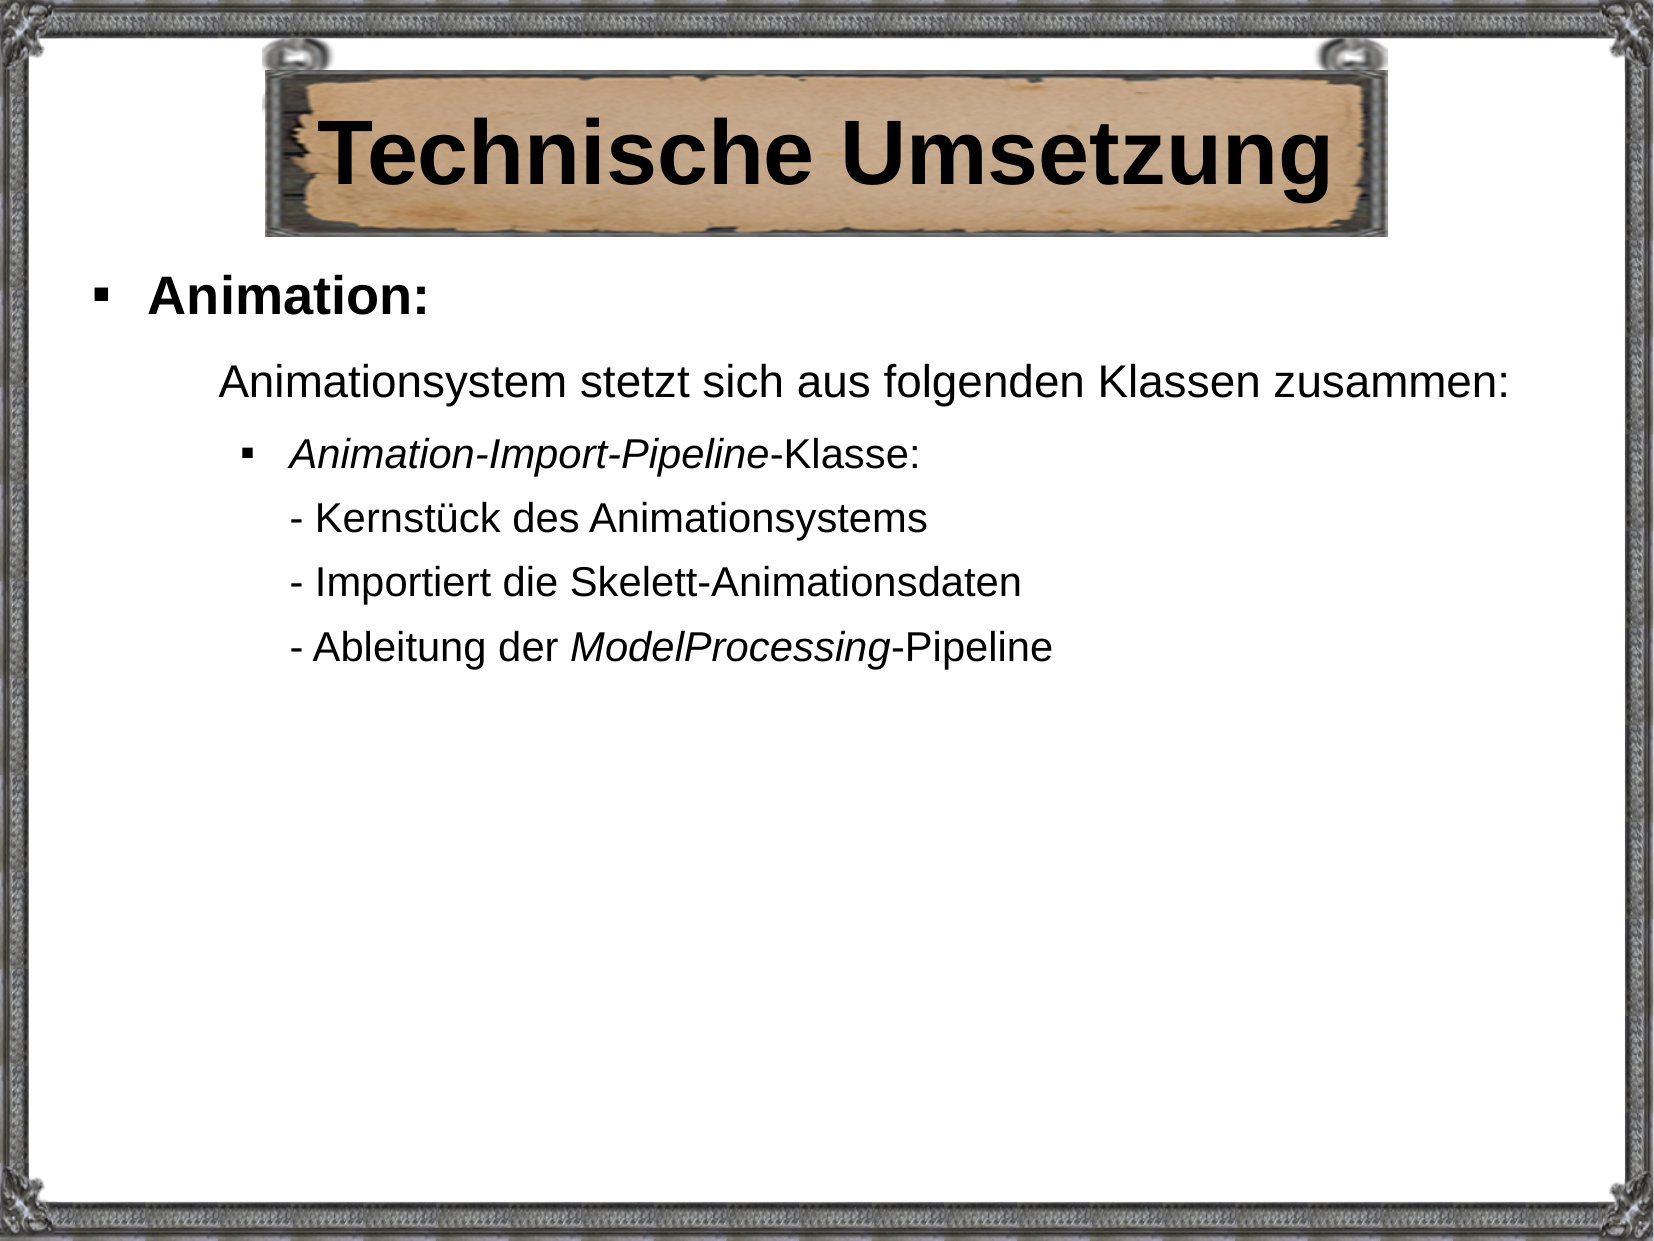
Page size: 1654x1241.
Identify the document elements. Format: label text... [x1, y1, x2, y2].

list Animation: Animationsystem stetzt sich aus folgenden Klassen zusammen: Animation-Import-Pipeline-Klasse: - Kernstück des Animationsystems - Importiert die Skelett-Animationsdaten - Ableitung der ModelProcessing-Pipeline [76, 265, 1625, 1241]
picture [0, 0, 1654, 1241]
